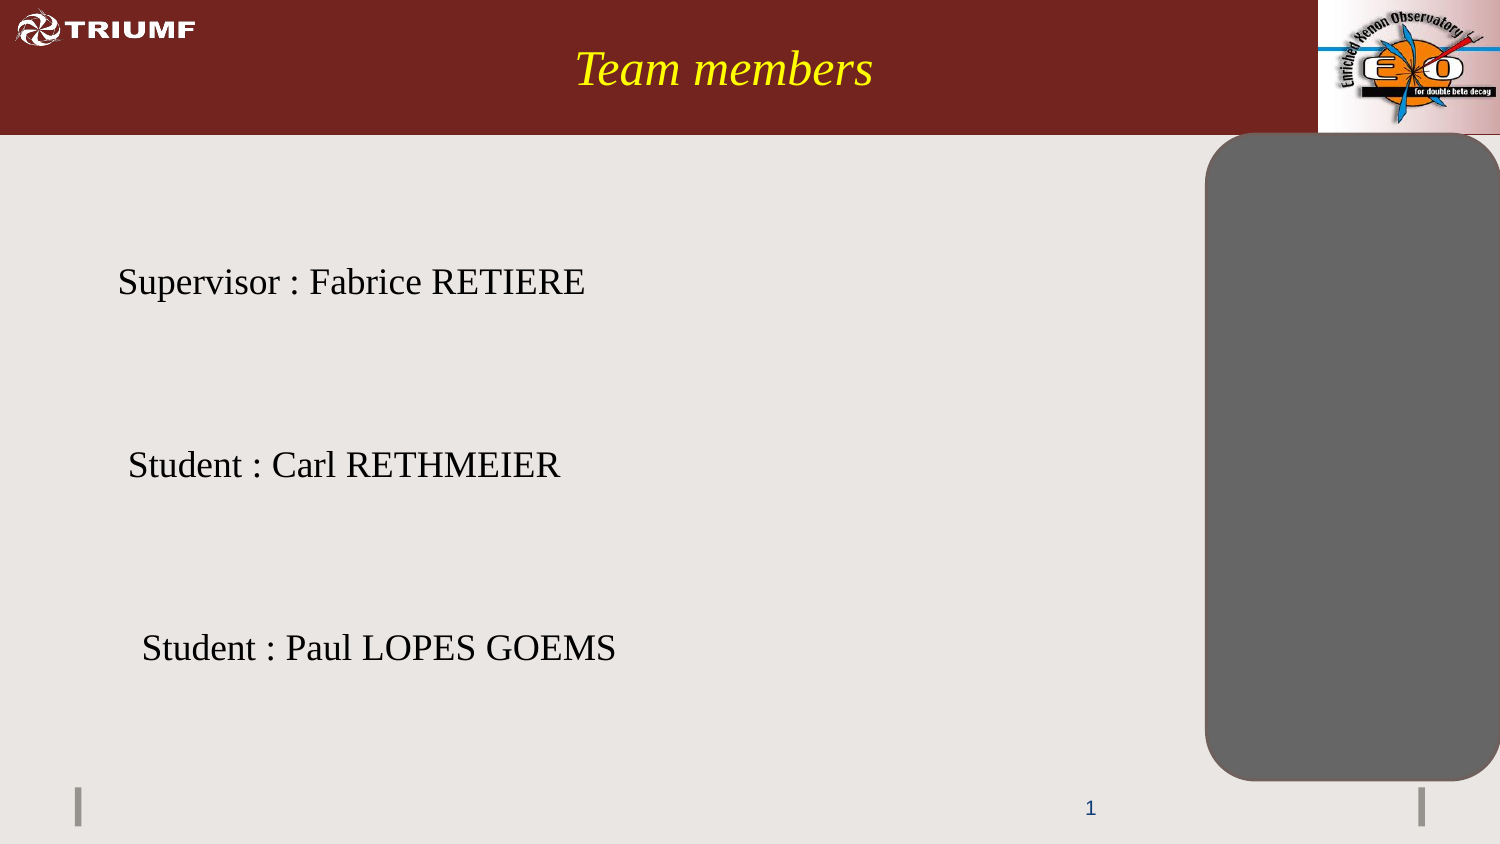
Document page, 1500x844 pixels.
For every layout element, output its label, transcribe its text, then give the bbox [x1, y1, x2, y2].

text_box Supervisor : Fabrice RETIERE [102, 242, 668, 307]
text_box Team members [559, 20, 941, 113]
picture [1318, 0, 1500, 134]
text_box [1206, 134, 1500, 780]
slide_number <number> [1070, 787, 1419, 844]
text_box Student : Paul LOPES GOEMS [126, 607, 692, 672]
picture [15, 8, 195, 46]
text_box Student : Carl RETHMEIER [112, 424, 678, 490]
